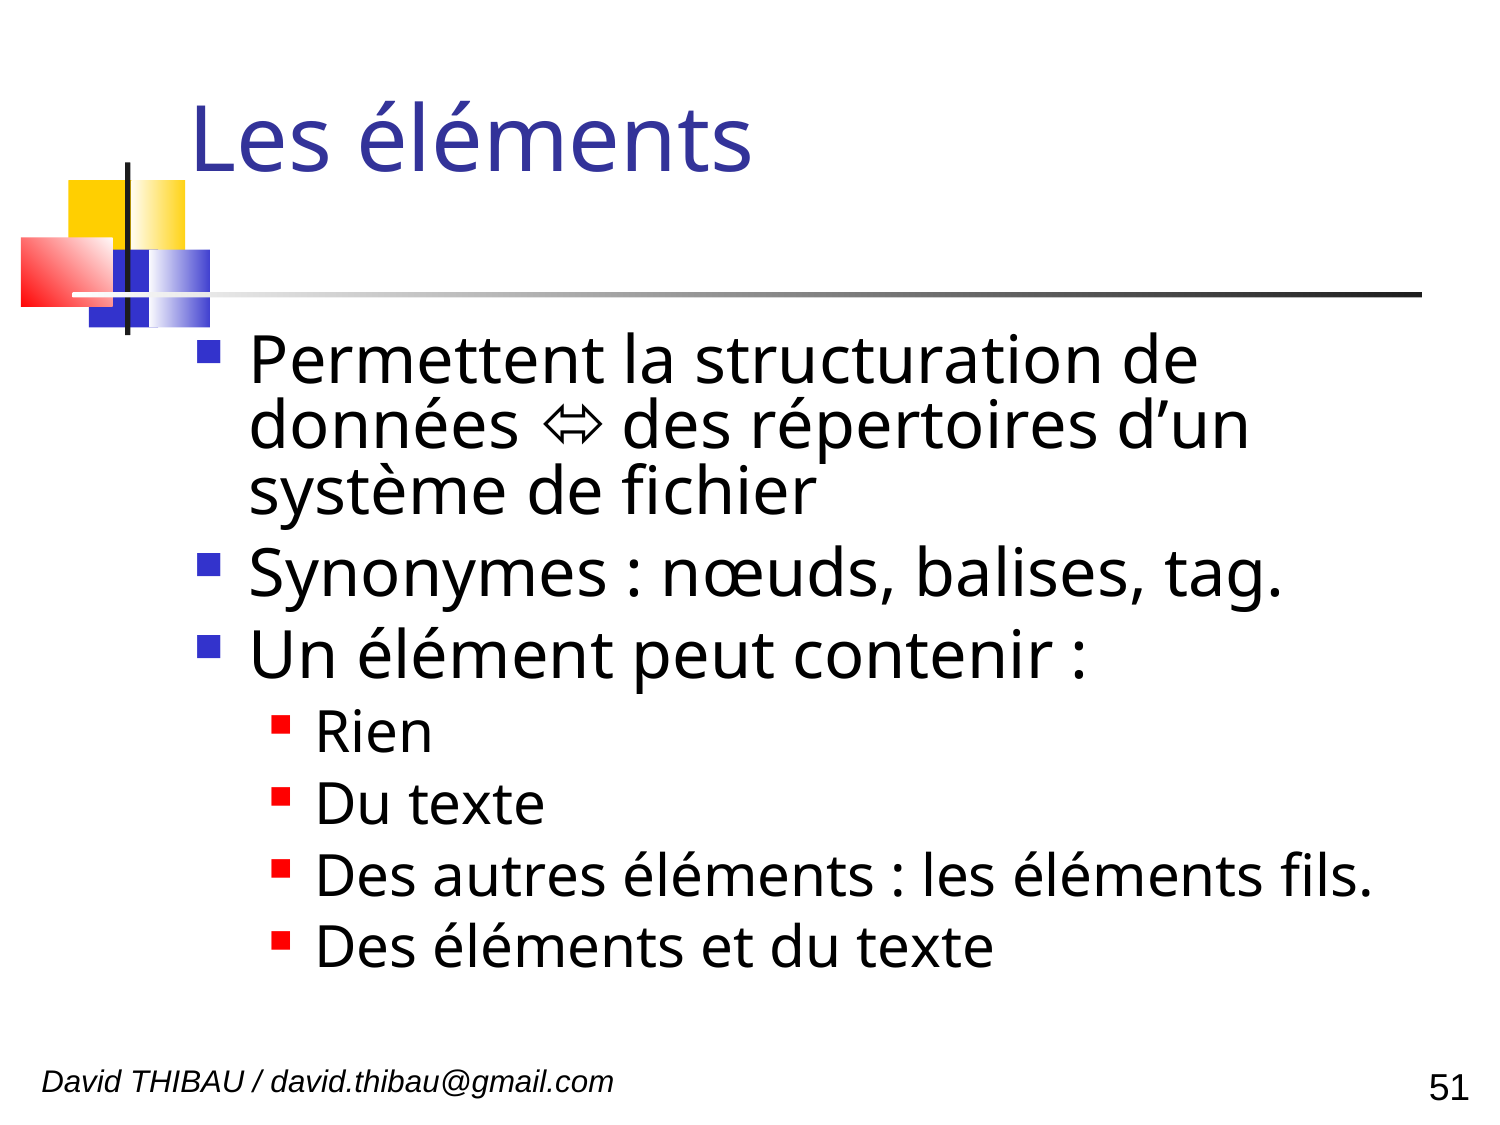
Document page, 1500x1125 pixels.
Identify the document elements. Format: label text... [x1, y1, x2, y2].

title Les éléments [188, 13, 1467, 275]
list Permettent la structuration de données  des répertoires d’un système de fichier Synonymes : nœuds, balises, tag. Un élément peut contenir : Rien Du texte Des autres éléments : les éléments fils. Des éléments et du texte [193, 330, 1469, 1047]
